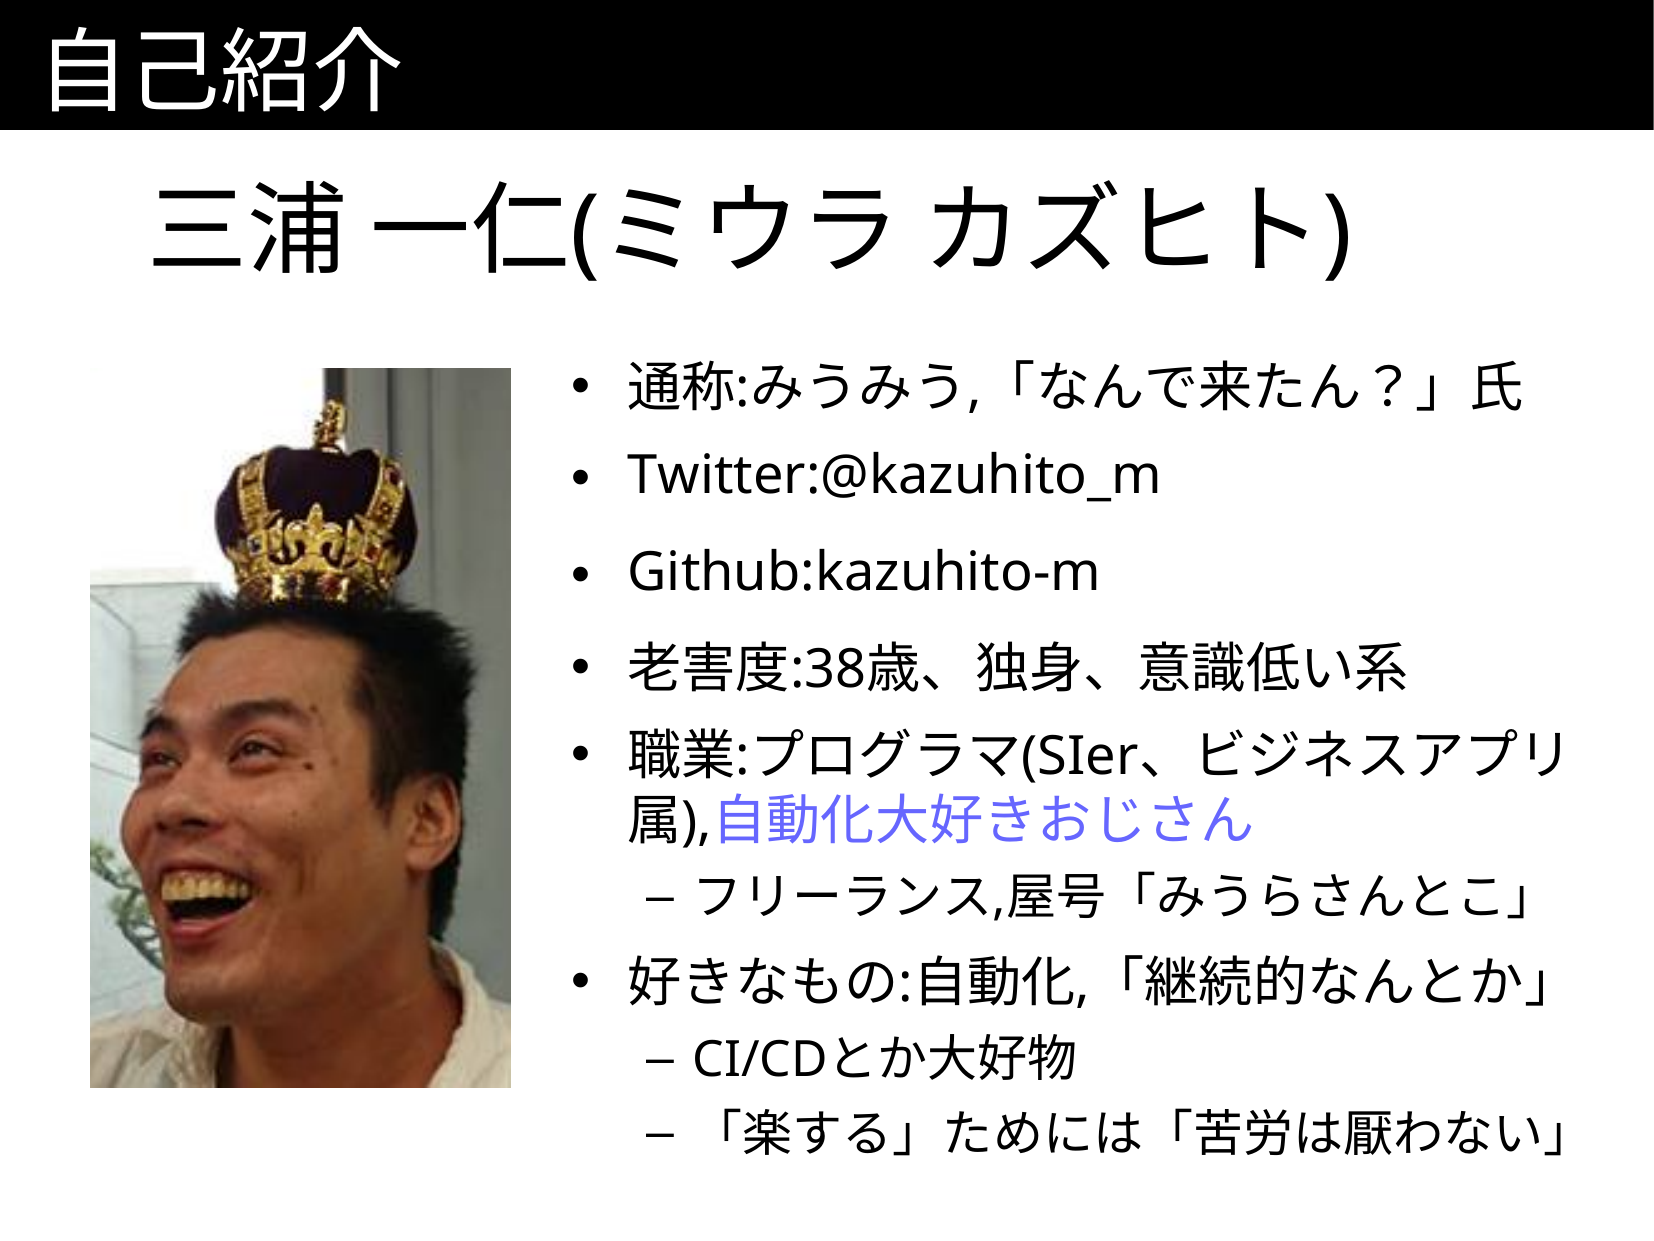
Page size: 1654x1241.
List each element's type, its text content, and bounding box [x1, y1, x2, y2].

title 自己紹介 [22, 2, 1653, 133]
list 通称:みうみう,「なんで来たん？」氏 Twitter:@kazuhito_m Github:kazuhito-m 老害度:38歳、独身、意識低い系 職業:プログラマ(SIer、ビジネスアプリ属),自動化大好きおじさん フリーランス,屋号「みうらさんとこ」 好きなもの:自動化,「継続的なんとか」 CI/CDとか大好物 「楽する」ためには「苦労は厭わない」 [556, 345, 1642, 1169]
list 三浦 一仁(ミウラ カズヒト) [76, 157, 1589, 1146]
